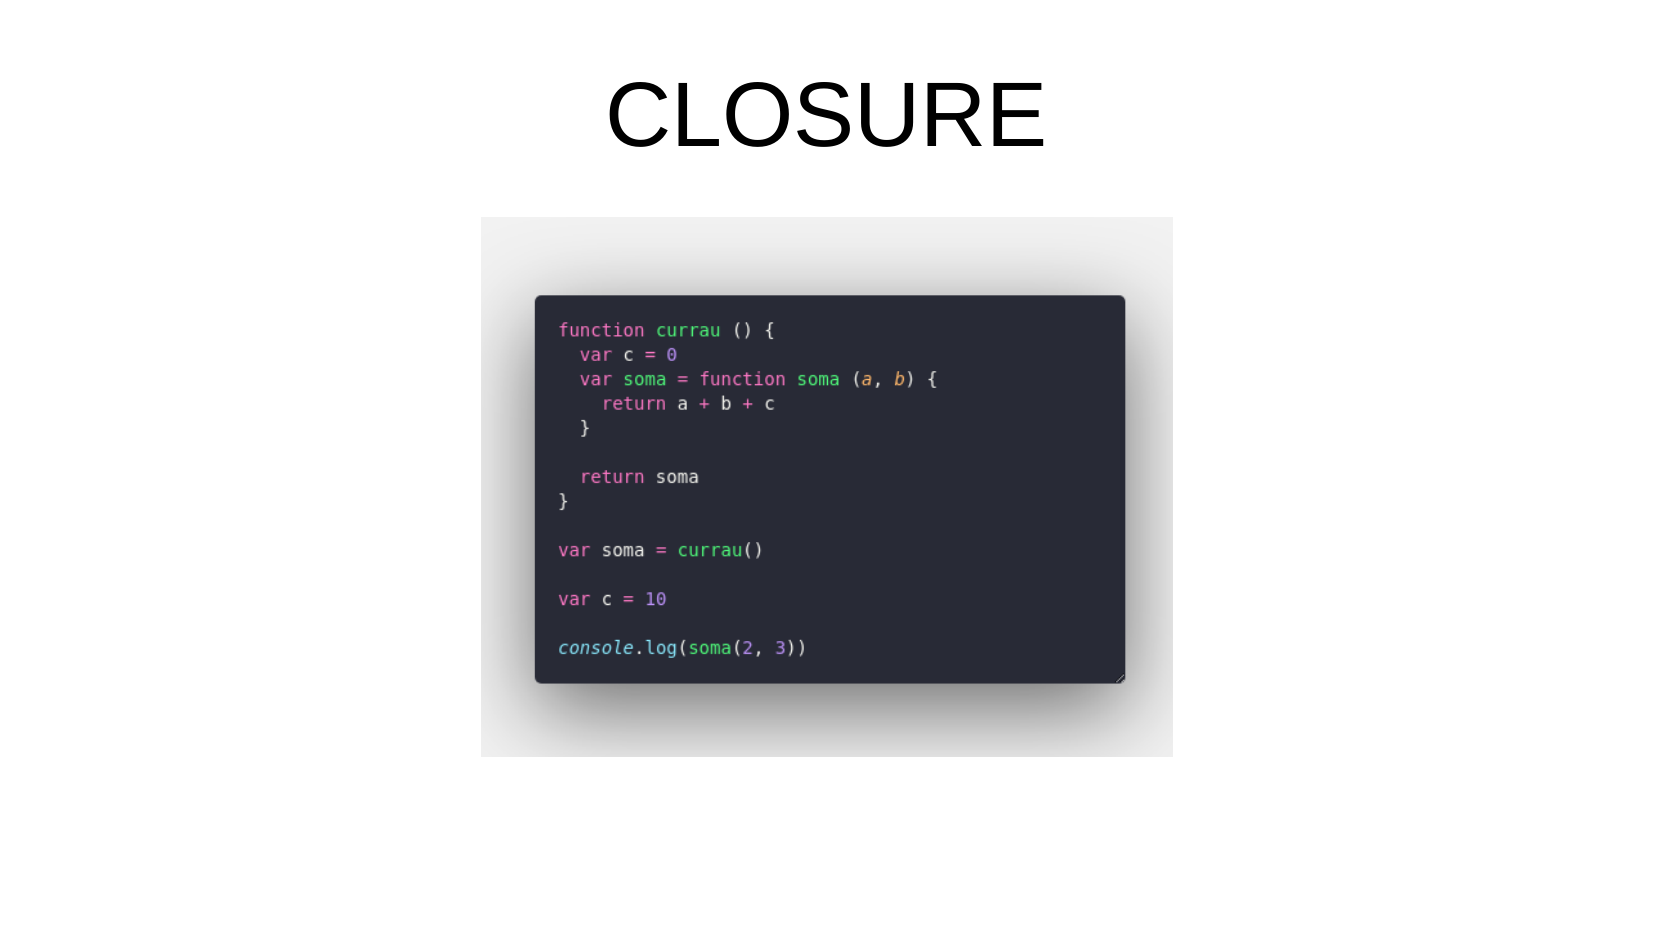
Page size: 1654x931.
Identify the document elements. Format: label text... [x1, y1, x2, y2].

title CLOSURE [82, 37, 1571, 193]
picture [481, 217, 1173, 758]
